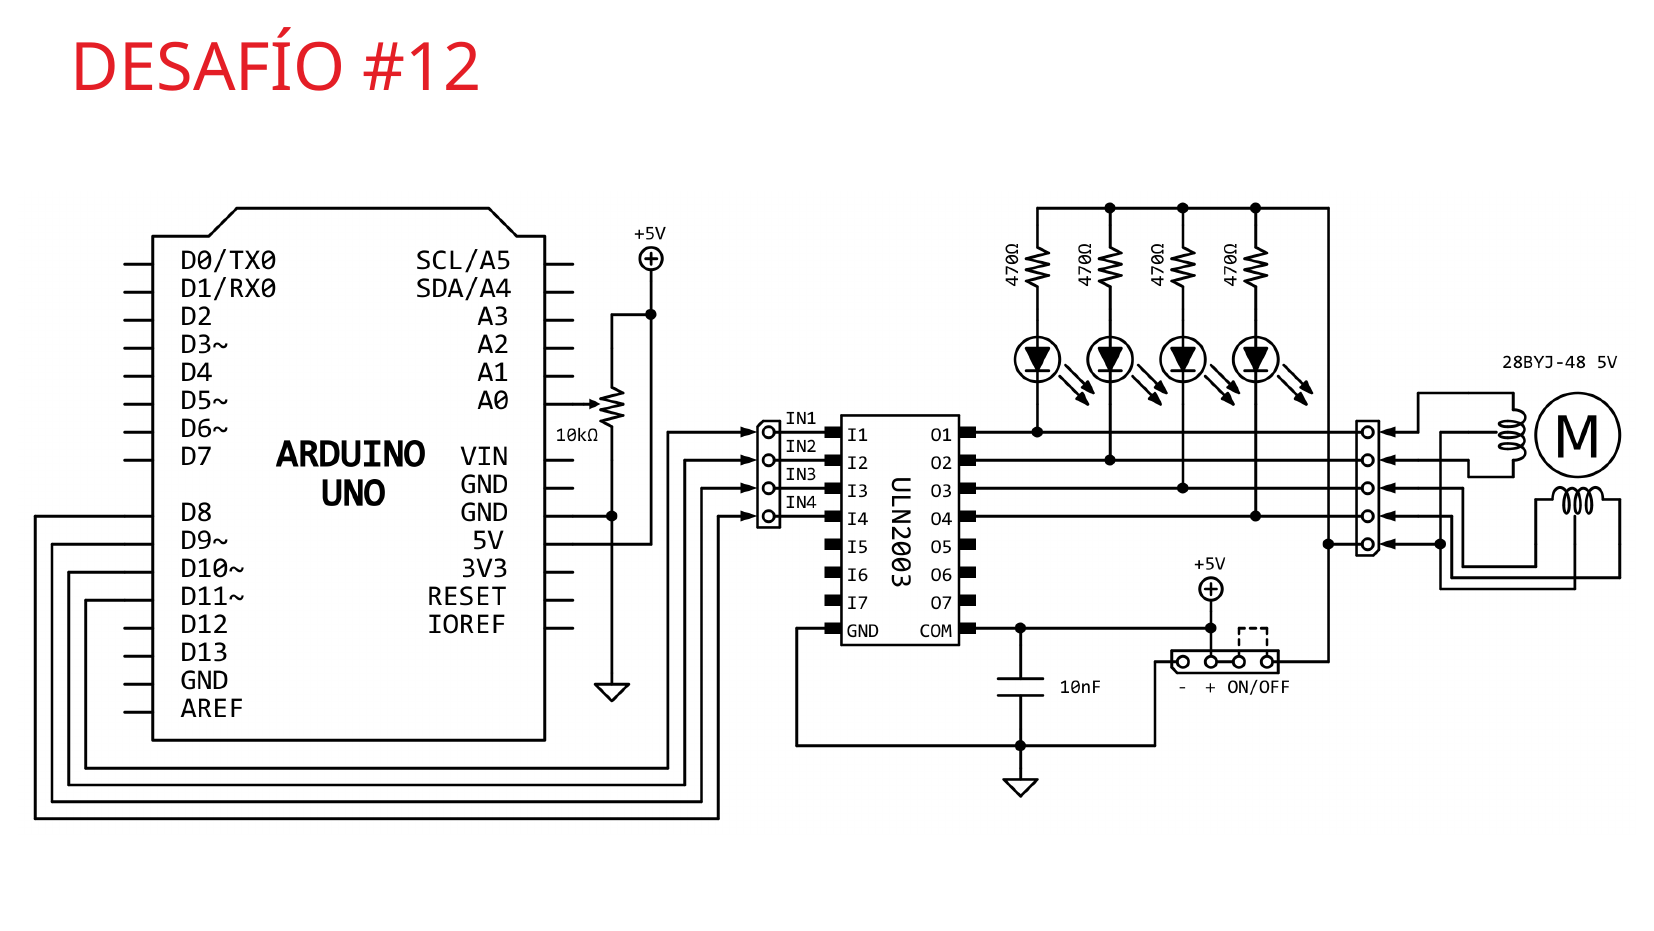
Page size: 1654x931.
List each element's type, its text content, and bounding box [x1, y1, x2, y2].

title DESAFÍO #12 [70, 11, 1347, 118]
picture [18, 191, 1636, 836]
